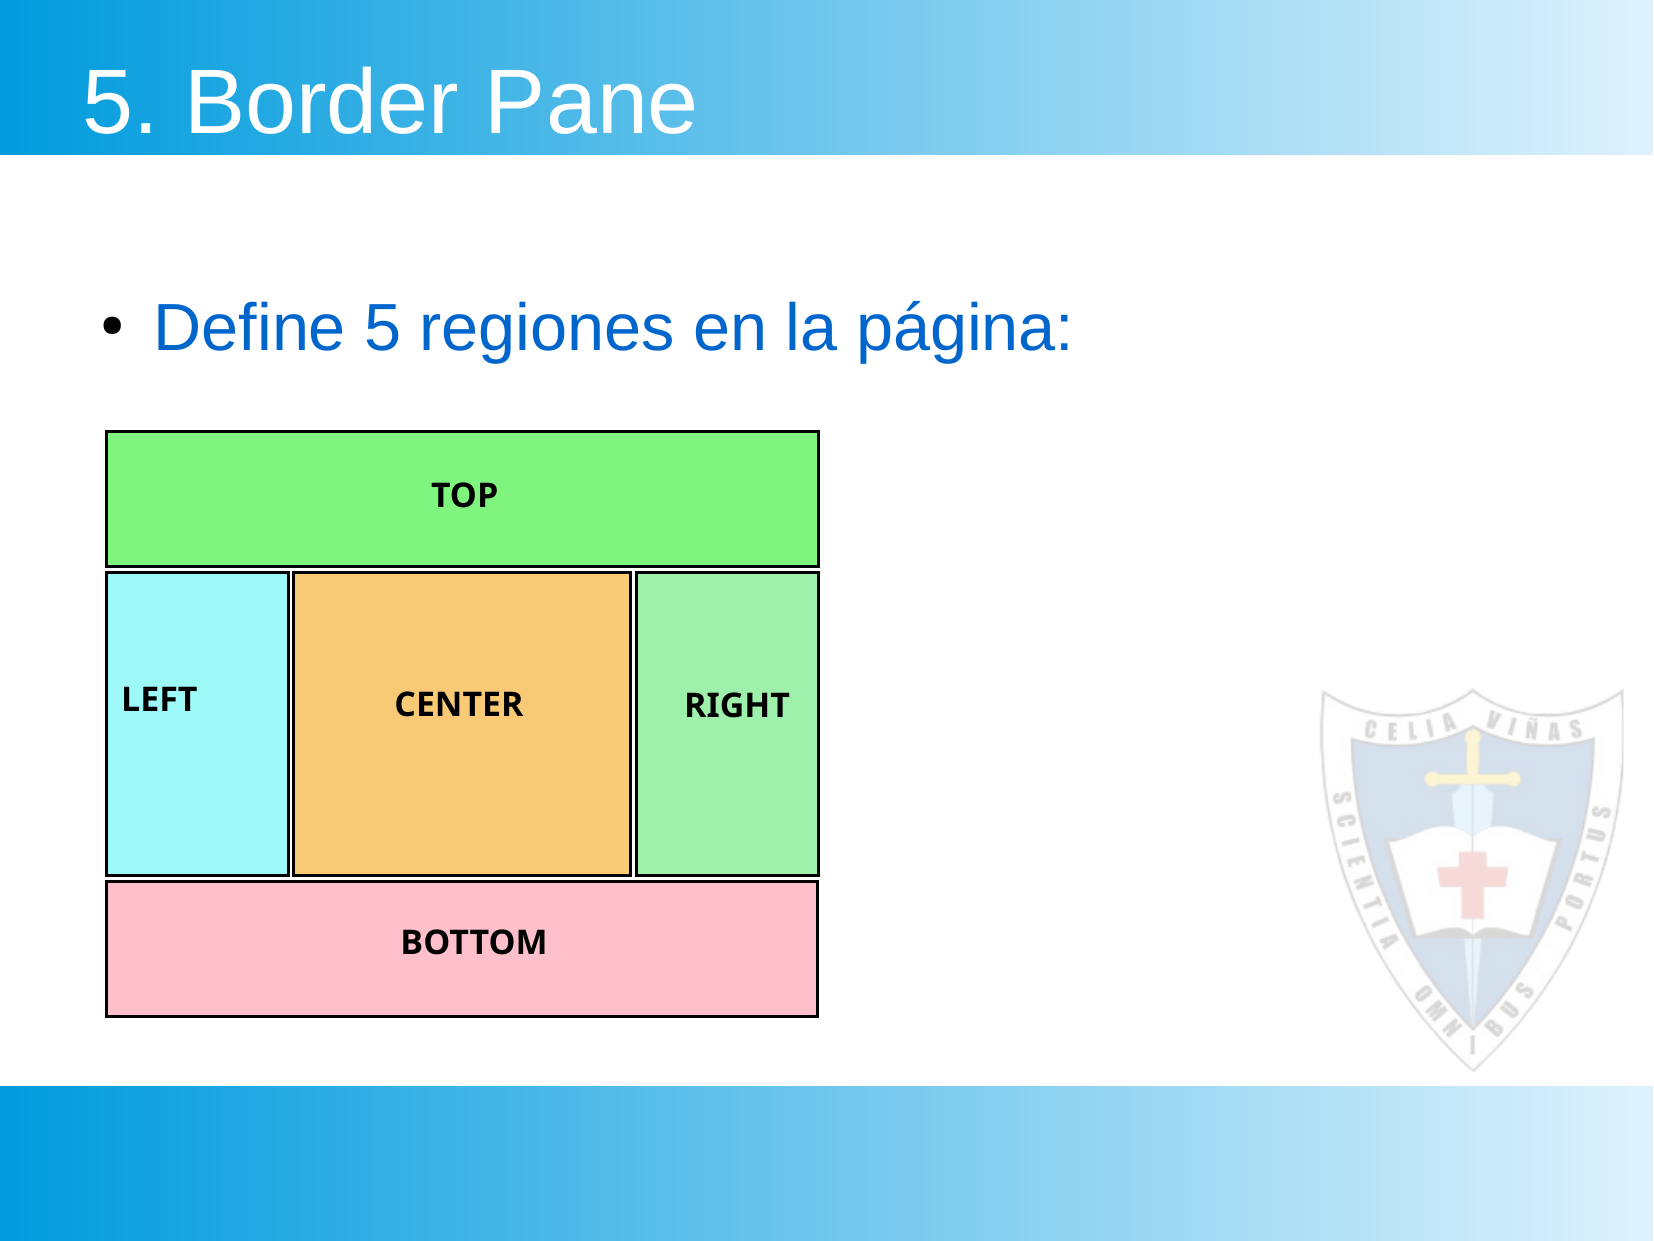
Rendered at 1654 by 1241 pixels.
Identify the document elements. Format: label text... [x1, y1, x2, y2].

title 5. Border Pane [82, 49, 1571, 155]
picture [103, 425, 821, 1023]
picture [1317, 673, 1630, 1086]
list Define 5 regiones en la página: [82, 290, 1571, 1010]
